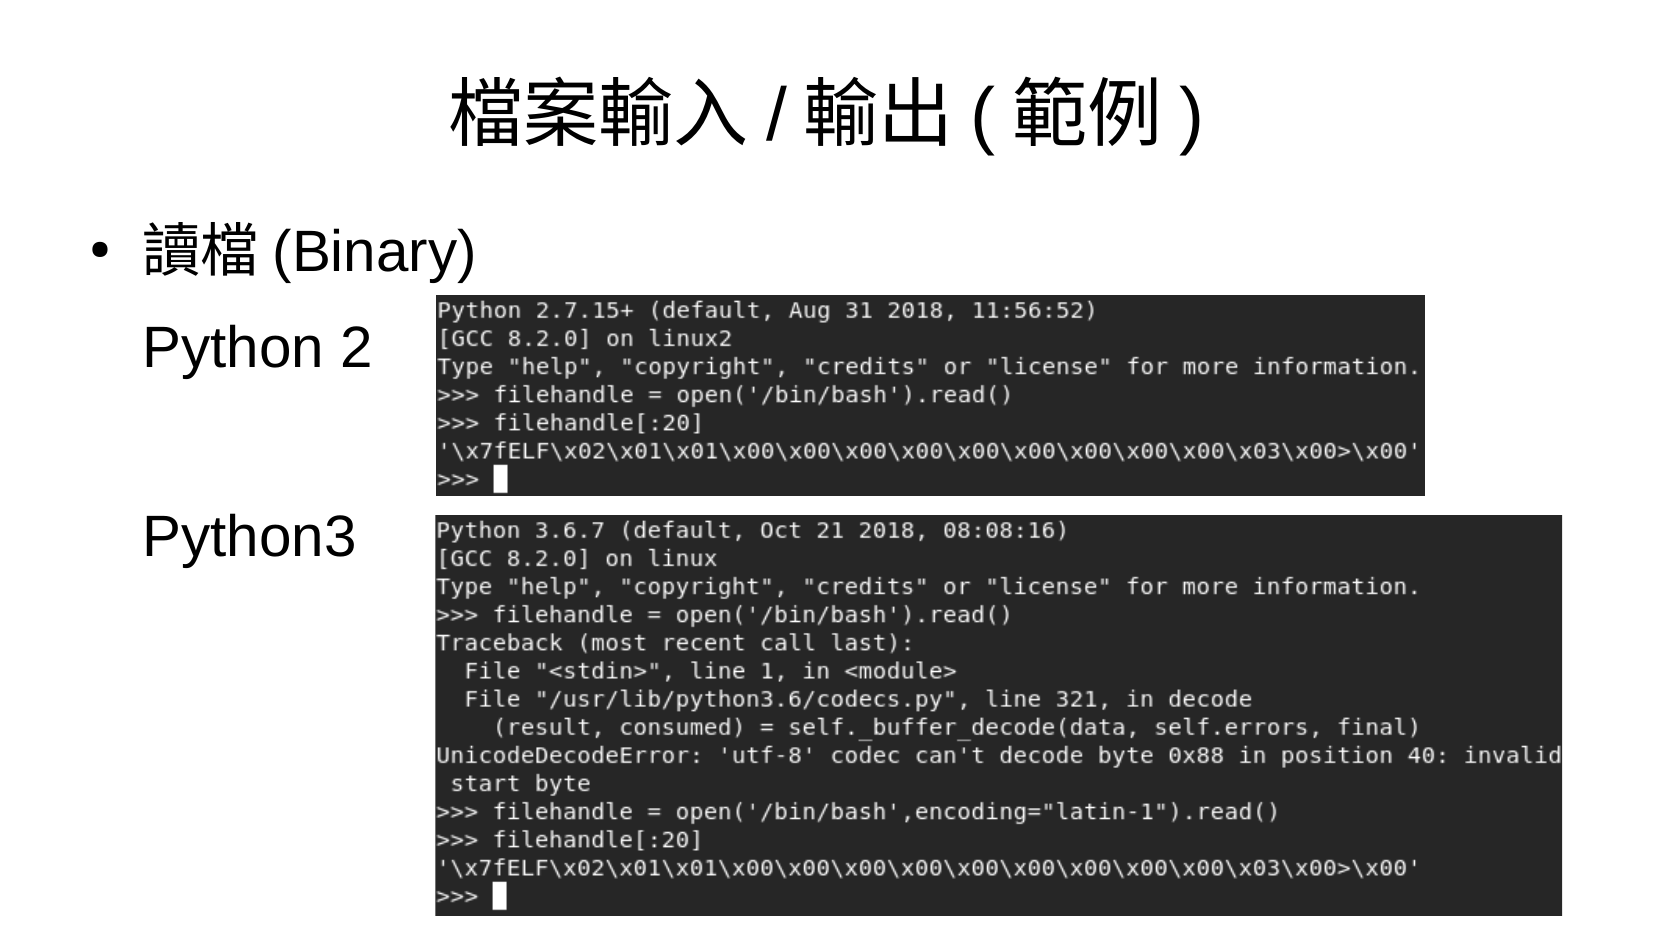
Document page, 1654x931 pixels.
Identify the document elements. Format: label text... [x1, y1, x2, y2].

picture [435, 515, 1563, 916]
list 讀檔(Binary) Python 2 Python3 [71, 217, 1561, 758]
title 檔案輸入/輸出(範例) [82, 37, 1571, 193]
picture [436, 295, 1426, 496]
